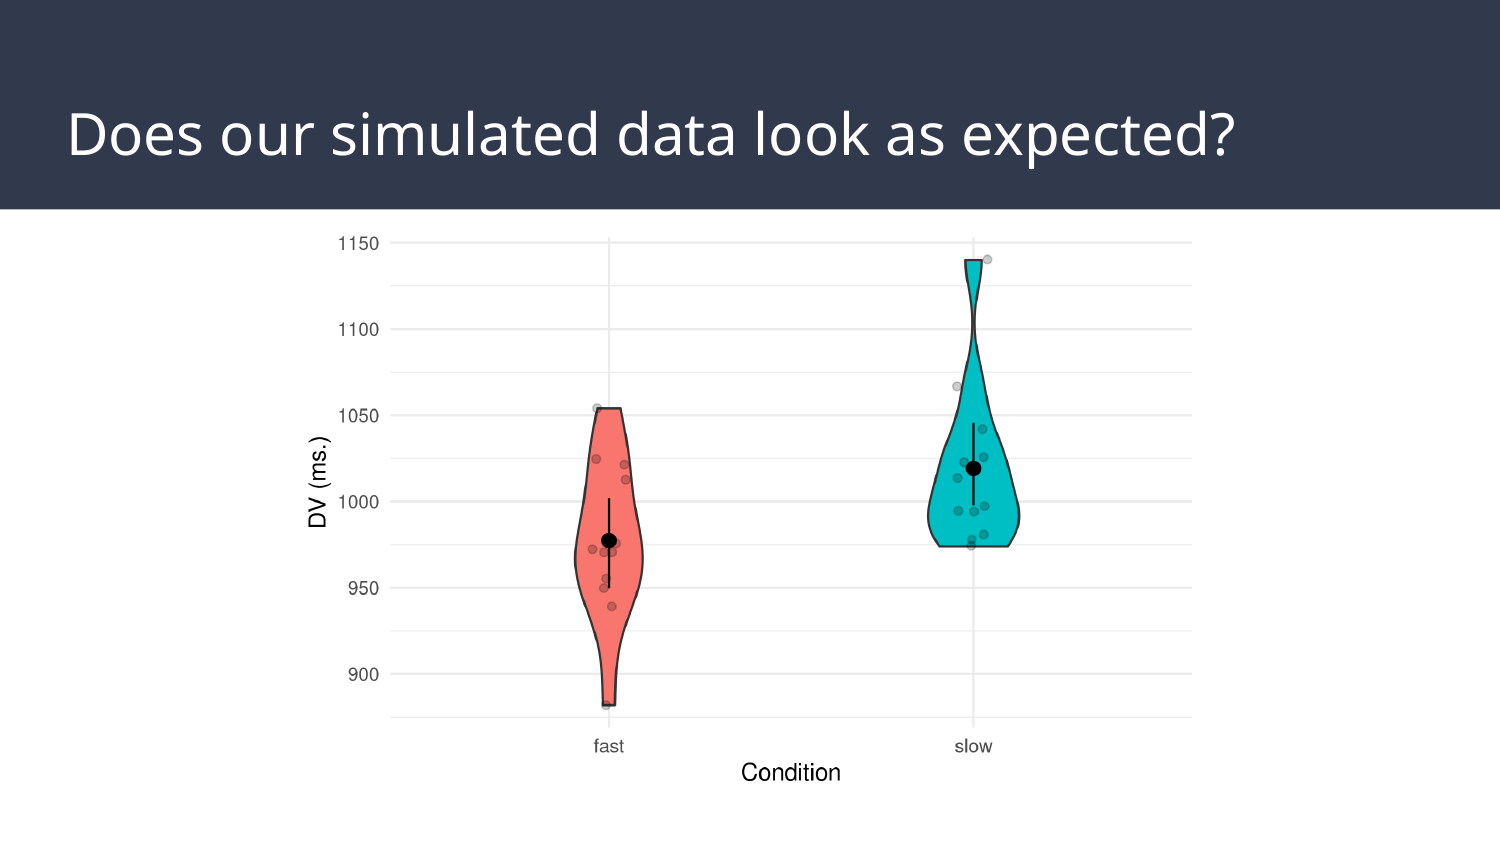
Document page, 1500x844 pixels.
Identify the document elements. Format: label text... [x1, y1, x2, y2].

picture [296, 225, 1204, 798]
title Does our simulated data look as expected? [51, 82, 1449, 185]
